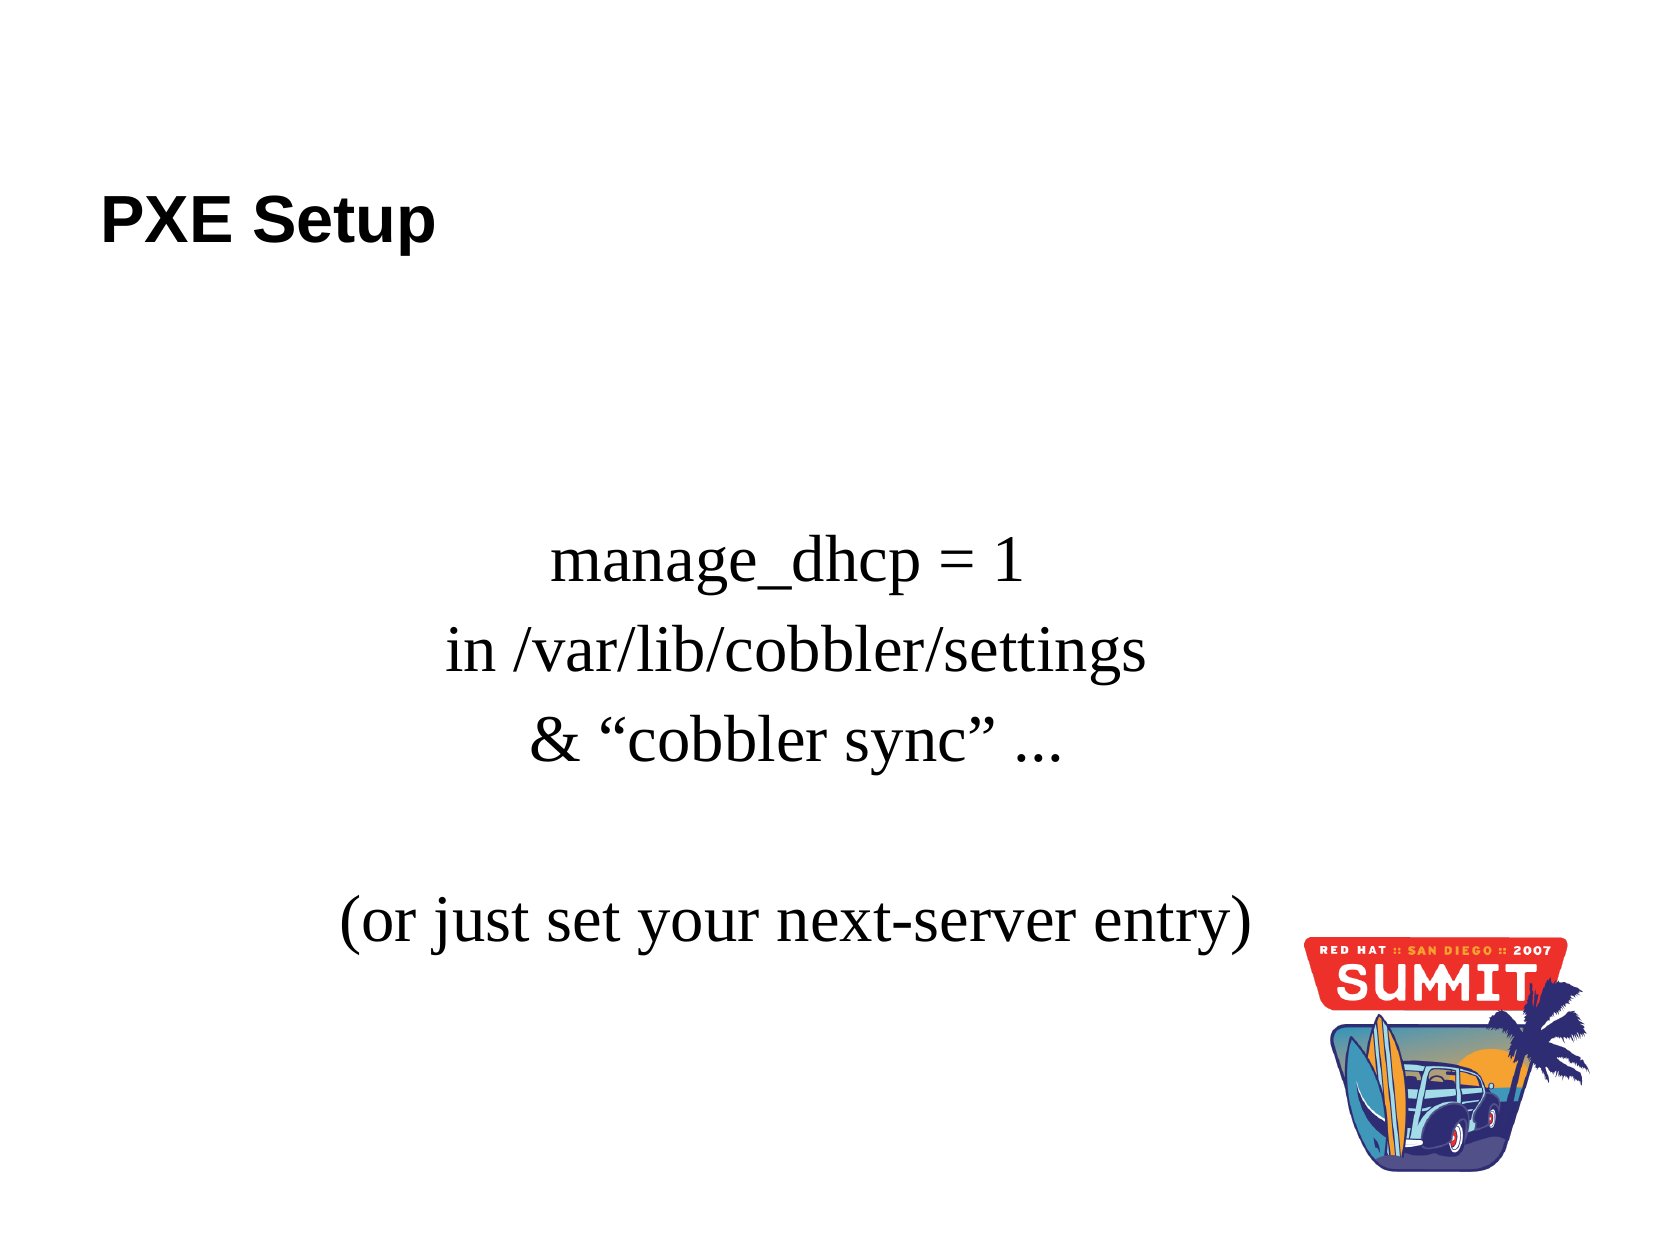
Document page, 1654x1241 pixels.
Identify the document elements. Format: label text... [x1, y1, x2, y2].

subtitle manage_dhcp = 1 in /var/lib/cobbler/settings & “cobbler sync” ... (or just set your next-server entry) [94, 304, 1500, 1174]
picture [1500, 937, 1590, 1172]
title PXE Setup [100, 164, 1506, 275]
